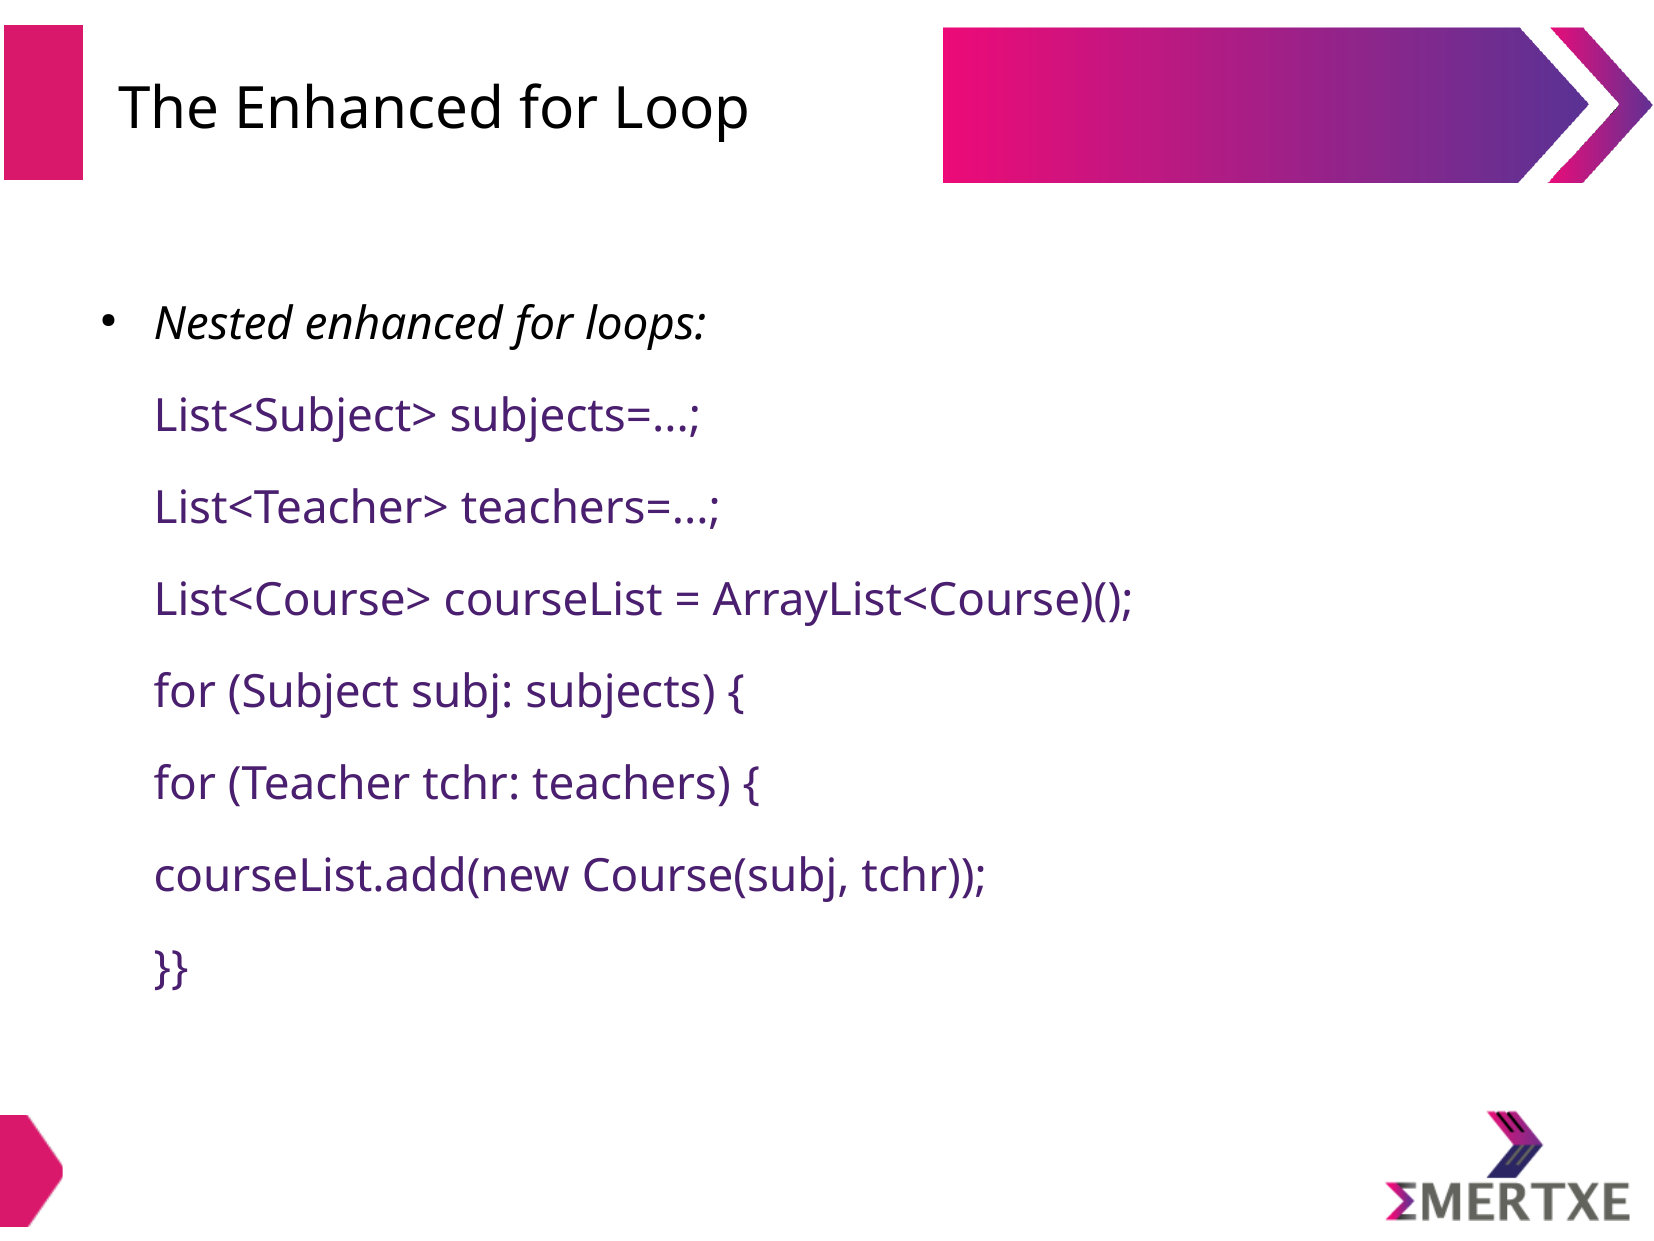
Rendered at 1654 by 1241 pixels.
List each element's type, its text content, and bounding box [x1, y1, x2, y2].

list Nested enhanced for loops: List<Subject> subjects=...; List<Teacher> teachers=...; List<Course> courseList = ArrayList<Course)(); for (Subject subj: subjects) { for (Teacher tchr: teachers) { courseList.add(new Course(subj, tchr)); }} [82, 290, 1571, 1010]
picture [1571, 27, 1653, 183]
title The Enhanced for Loop [82, 2, 1571, 210]
picture [1385, 1107, 1631, 1221]
